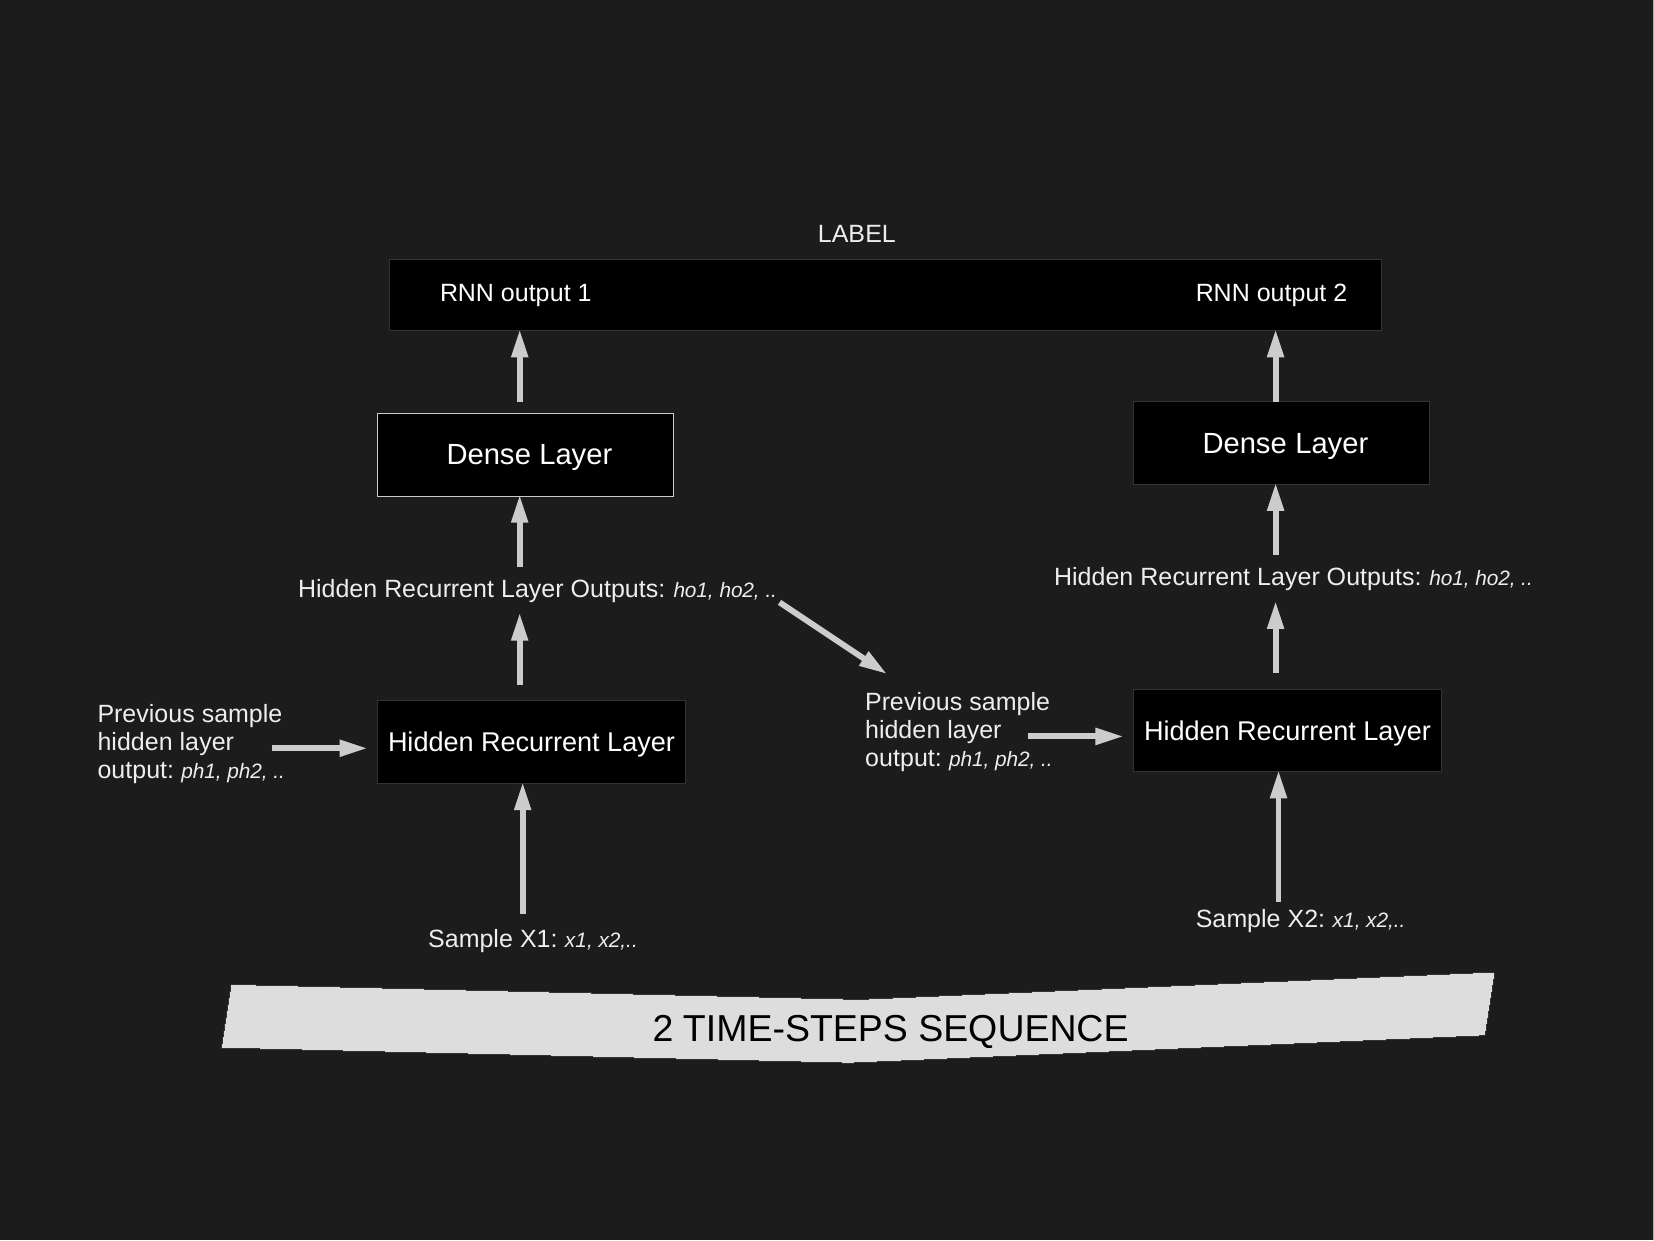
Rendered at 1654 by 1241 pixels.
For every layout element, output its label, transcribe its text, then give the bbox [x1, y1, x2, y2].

text_box Previous sample hidden layer output: ph1, ph2, .. [850, 680, 1087, 780]
text_box Dense Layer [377, 413, 674, 497]
text_box [686, 995, 844, 999]
text_box Hidden Recurrent Layer Outputs: ho1, ho2, .. [283, 566, 827, 666]
text_box Sample X1: x1, x2,.. [413, 916, 686, 1016]
text_box Hidden Recurrent Layer Outputs: ho1, ho2, .. [1039, 555, 1583, 654]
text_box RNN output 1 [425, 271, 662, 319]
text_box Dense Layer [1133, 401, 1430, 485]
text_box RNN output 2 [1181, 271, 1418, 319]
text_box [389, 259, 1382, 331]
text_box Hidden Recurrent Layer [377, 700, 686, 784]
text_box 2 TIME-STEPS SEQUENCE [637, 999, 1241, 1099]
text_box Hidden Recurrent Layer [1133, 689, 1442, 772]
text_box Previous sample hidden layer output: ph1, ph2, .. [82, 692, 319, 792]
text_box [221, 984, 637, 1059]
text_box Sample X2: x1, x2,.. [1181, 897, 1453, 997]
text_box [868, 972, 1495, 1047]
text_box LABEL [803, 212, 1040, 312]
